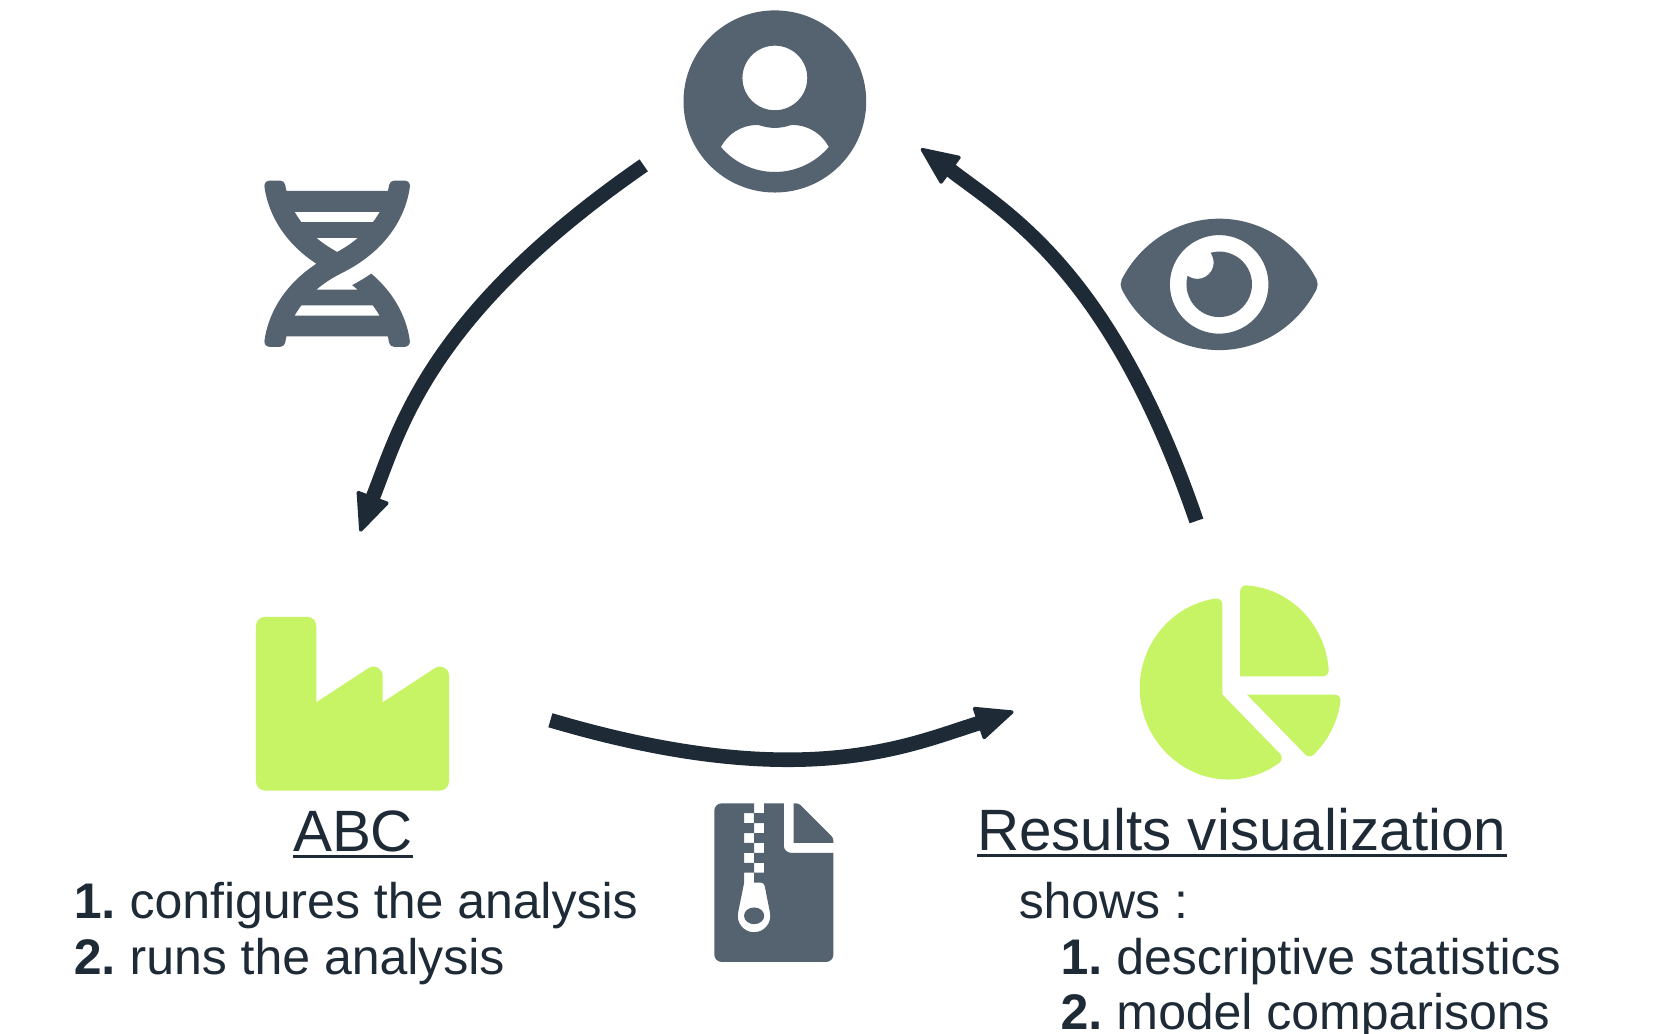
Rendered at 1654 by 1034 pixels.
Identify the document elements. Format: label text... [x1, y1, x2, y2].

picture [714, 803, 834, 963]
picture [1120, 196, 1318, 373]
text_box Results visualization [962, 790, 1522, 871]
picture [683, 7, 867, 196]
text_box shows : 1. descriptive statistics 2. model comparisons 3. parameter estimation 4. barrier identification 5. goodness of fit [1003, 865, 1602, 1034]
picture [255, 604, 450, 804]
text_box 1. configures the analysis 2. runs the analysis [59, 865, 653, 993]
text_box ABC [278, 791, 428, 865]
picture [264, 180, 410, 347]
picture [1139, 585, 1341, 780]
